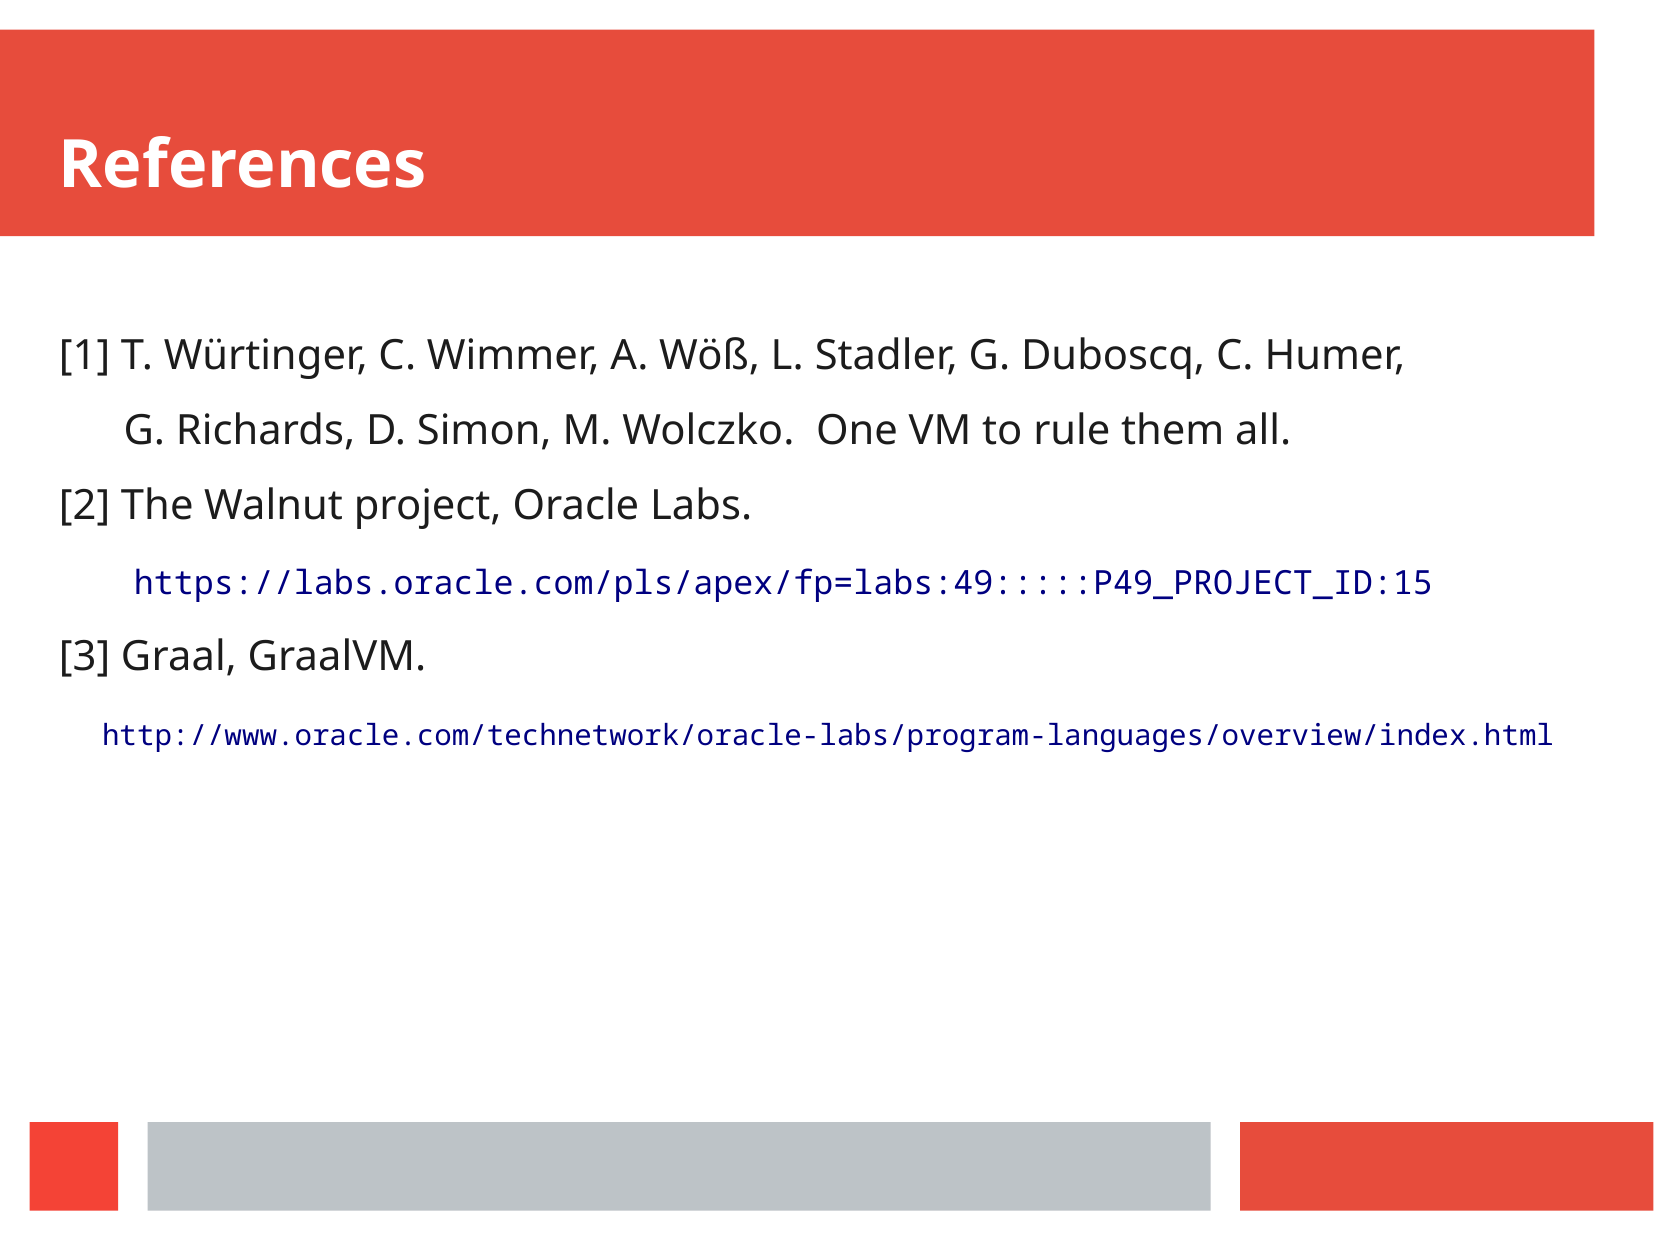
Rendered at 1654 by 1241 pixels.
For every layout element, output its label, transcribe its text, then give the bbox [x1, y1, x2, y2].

title References [59, 59, 1595, 207]
list [1] T. Würtinger, C. Wimmer, A. Wöß, L. Stadler, G. Duboscq, C. Humer, G. Richards, D. Simon, M. Wolczko. One VM to rule them all. [2] The Walnut project, Oracle Labs. https://labs.oracle.com/pls/apex/fp=labs:49:::::P49_PROJECT_ID:15 [3] Graal, GraalVM. http://www.oracle.com/technetwork/oracle-labs/program-languages/overview/index.html [59, 324, 1565, 1093]
